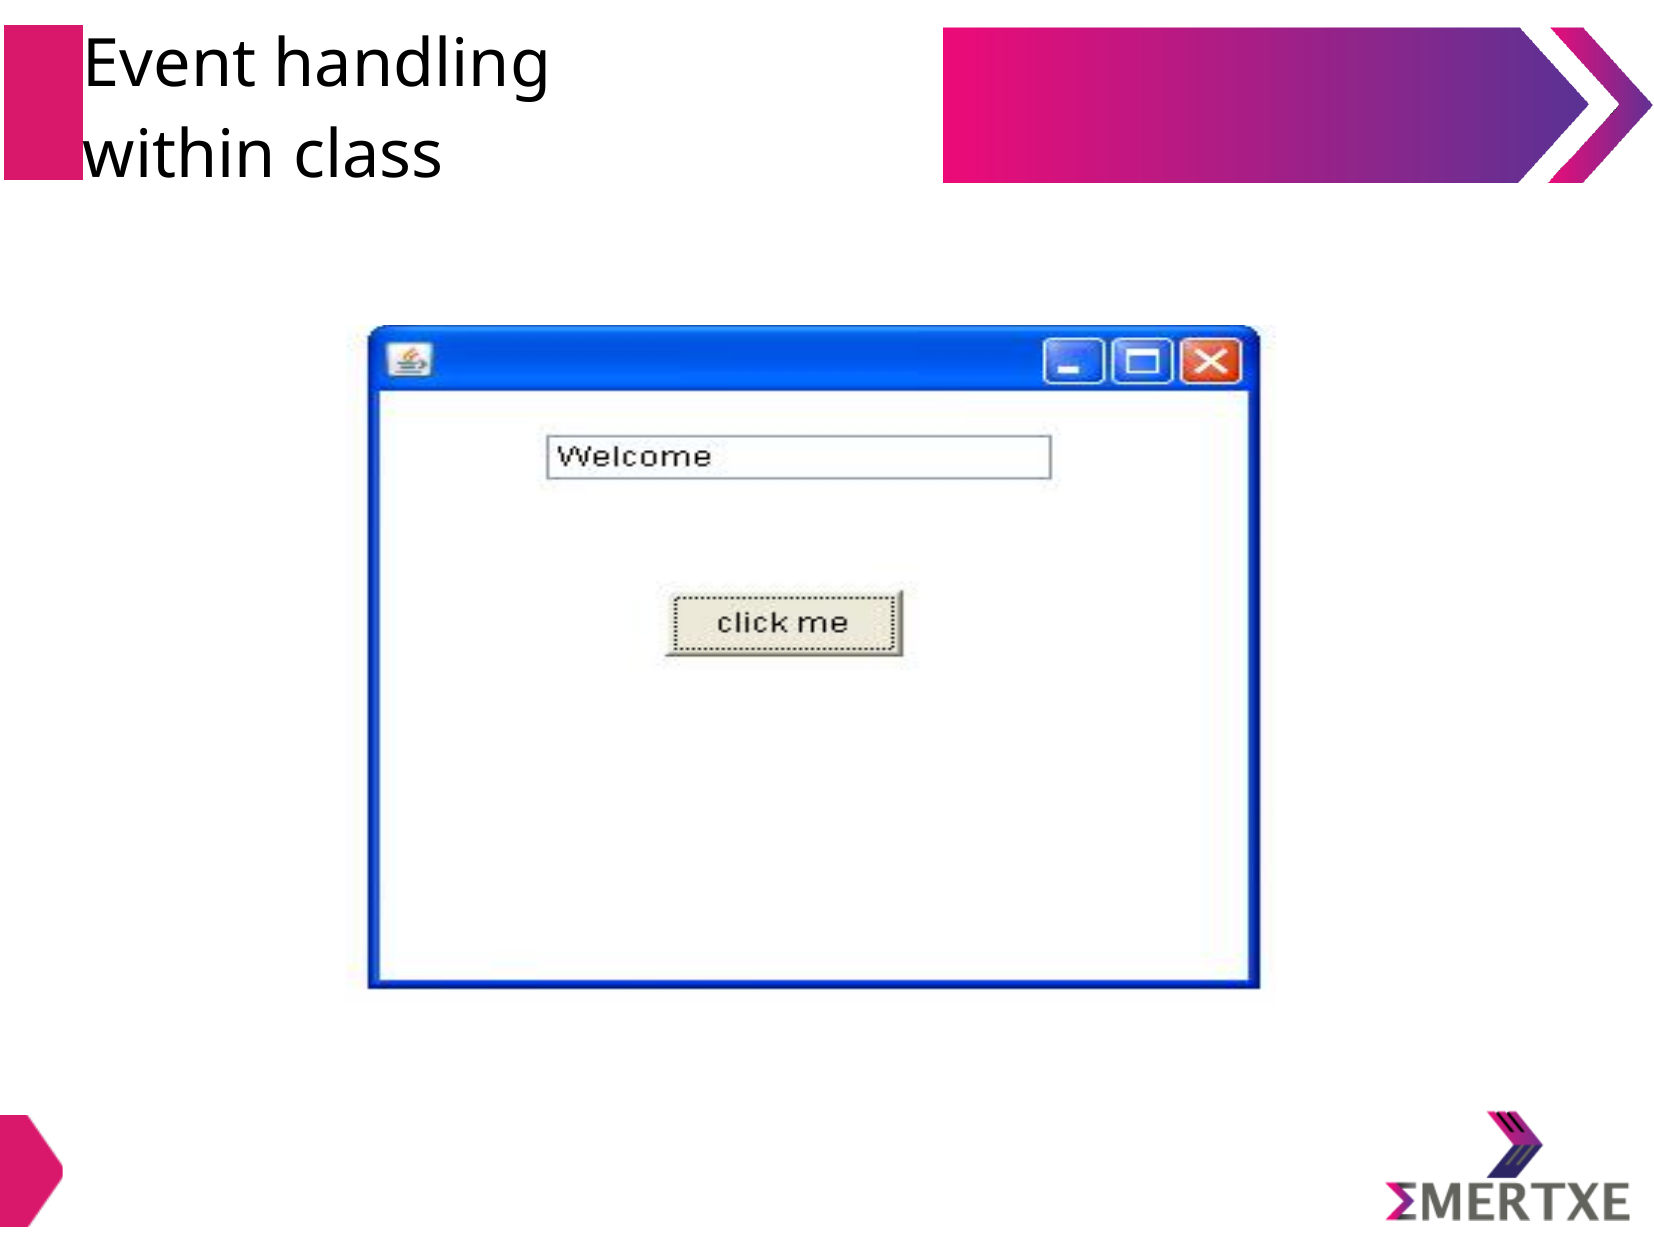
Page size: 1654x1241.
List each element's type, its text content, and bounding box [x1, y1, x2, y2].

picture [345, 325, 1276, 1006]
picture [1385, 1107, 1631, 1221]
title Event handling within class [82, 2, 1571, 210]
picture [1571, 27, 1653, 183]
